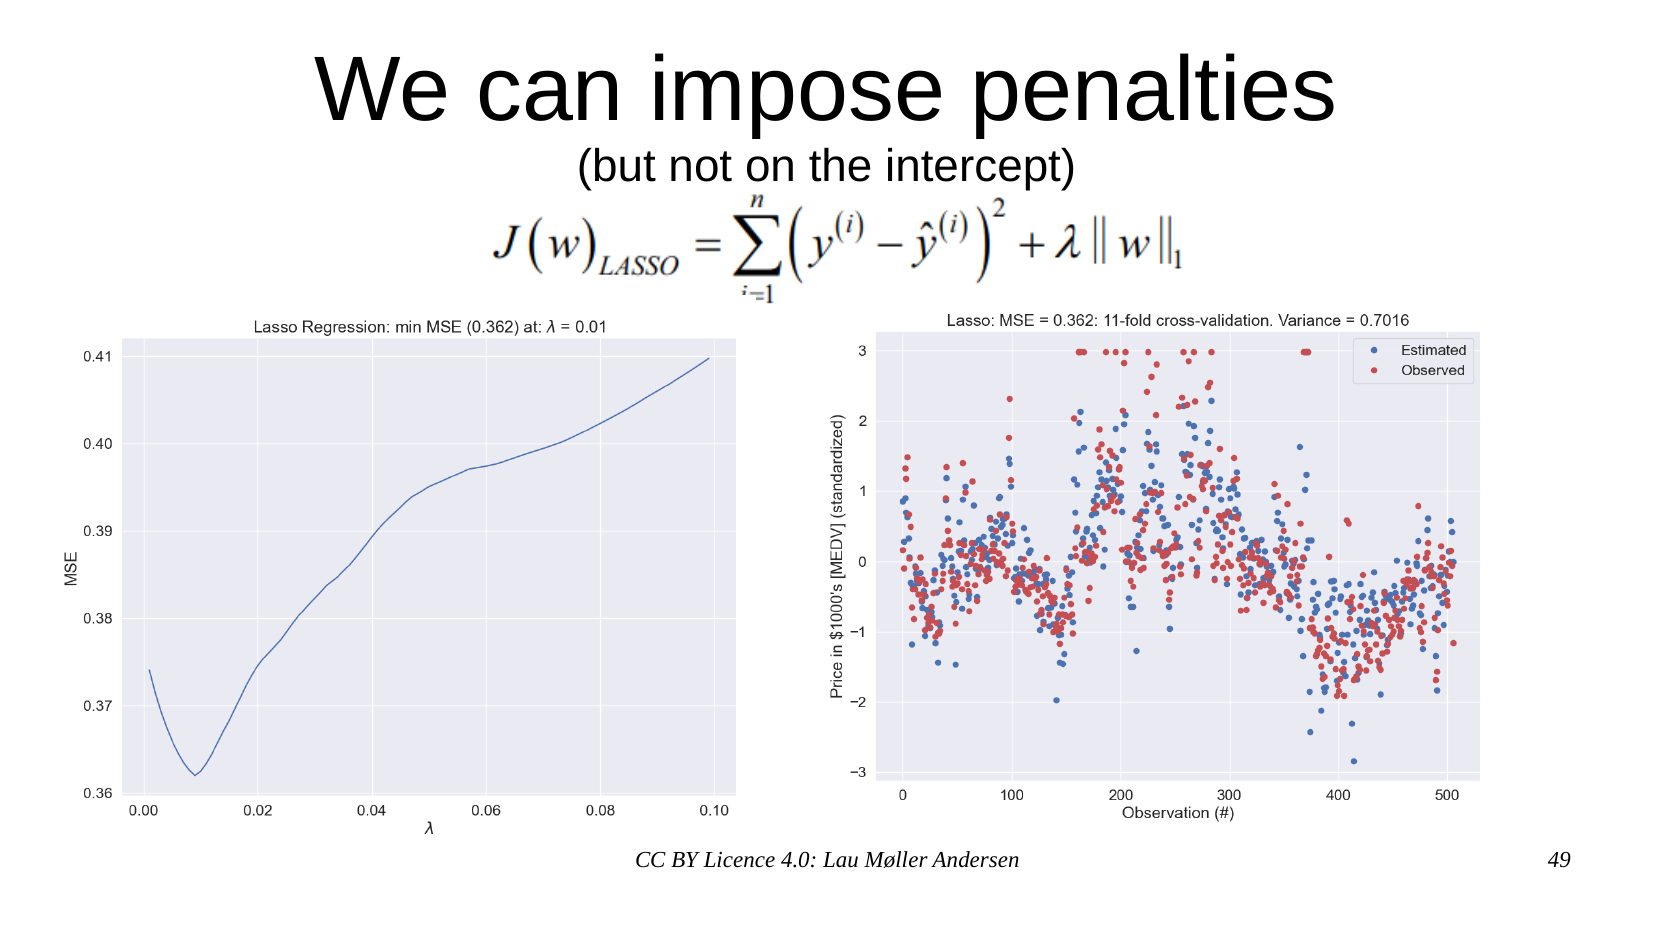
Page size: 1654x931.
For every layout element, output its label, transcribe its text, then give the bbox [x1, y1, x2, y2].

title We can impose penalties (but not on the intercept) [82, 37, 1571, 193]
picture [47, 193, 1501, 839]
